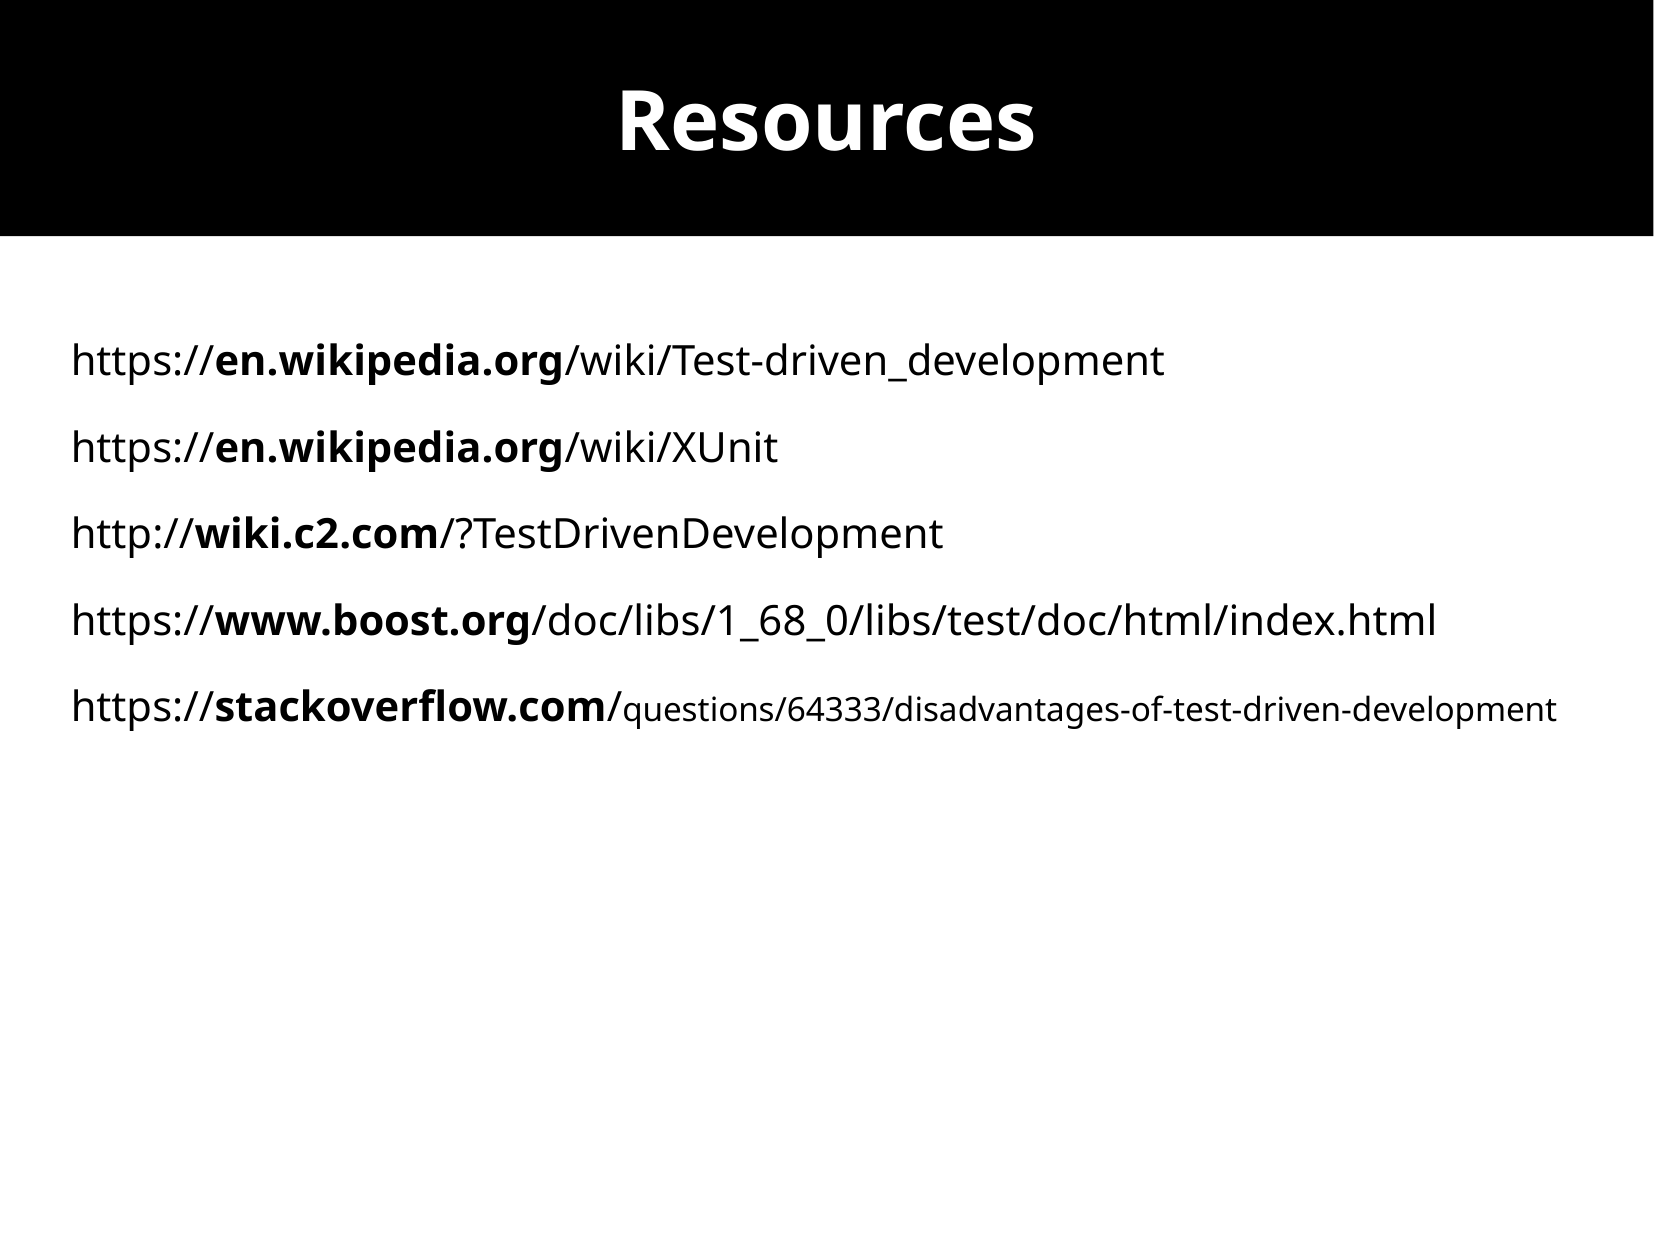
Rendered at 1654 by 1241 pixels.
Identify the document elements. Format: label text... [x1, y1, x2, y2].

subtitle Resources [0, 0, 1654, 237]
text_box https://en.wikipedia.org/wiki/Test-driven_development https://en.wikipedia.org/wiki/XUnit http://wiki.c2.com/?TestDrivenDevelopment https://www.boost.org/doc/libs/1_68_0/libs/test/doc/html/index.html https://stackoverflow.com/questions/64333/disadvantages-of-test-driven-development [70, 330, 1559, 1146]
